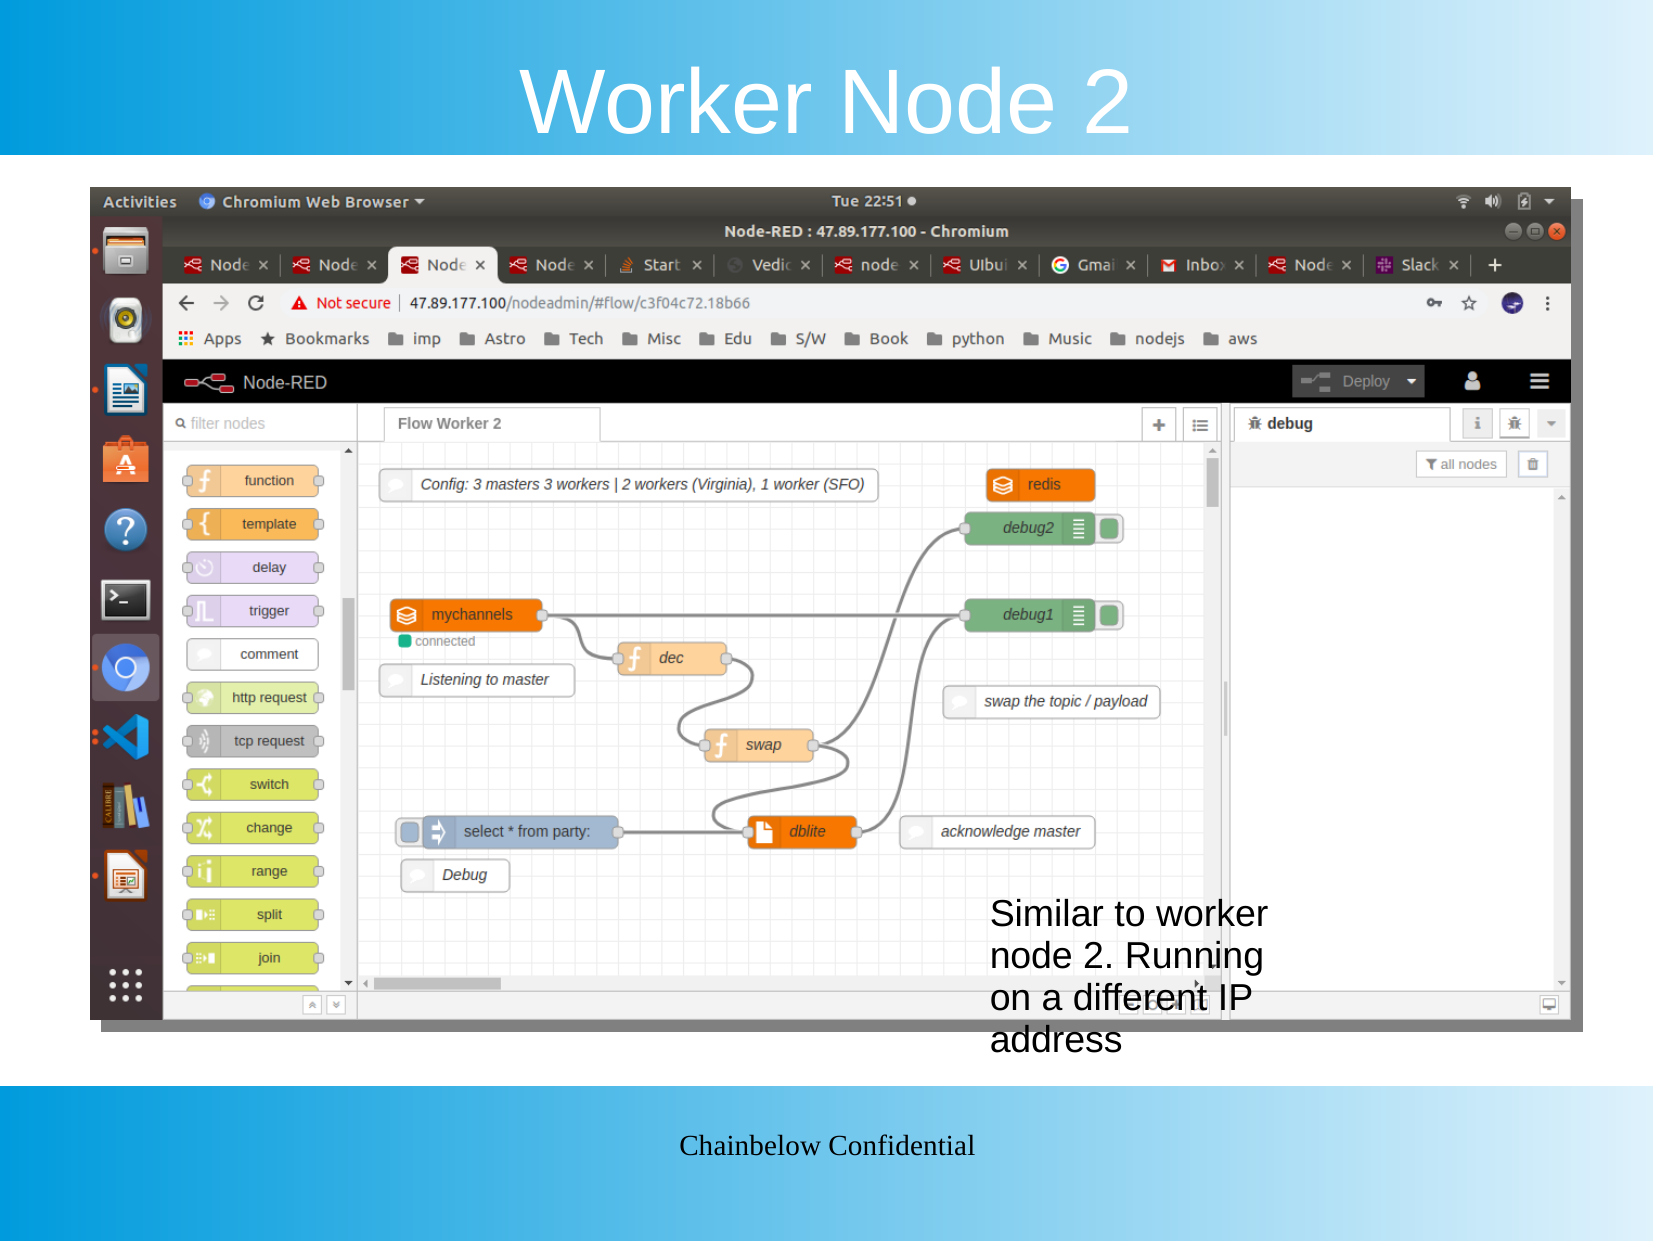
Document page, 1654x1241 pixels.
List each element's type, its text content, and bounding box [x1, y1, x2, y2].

picture [90, 187, 1571, 1021]
text_box Similar to worker node 2. Running on a different IP address [975, 885, 1321, 1068]
title Worker Node 2 [82, 49, 1571, 155]
